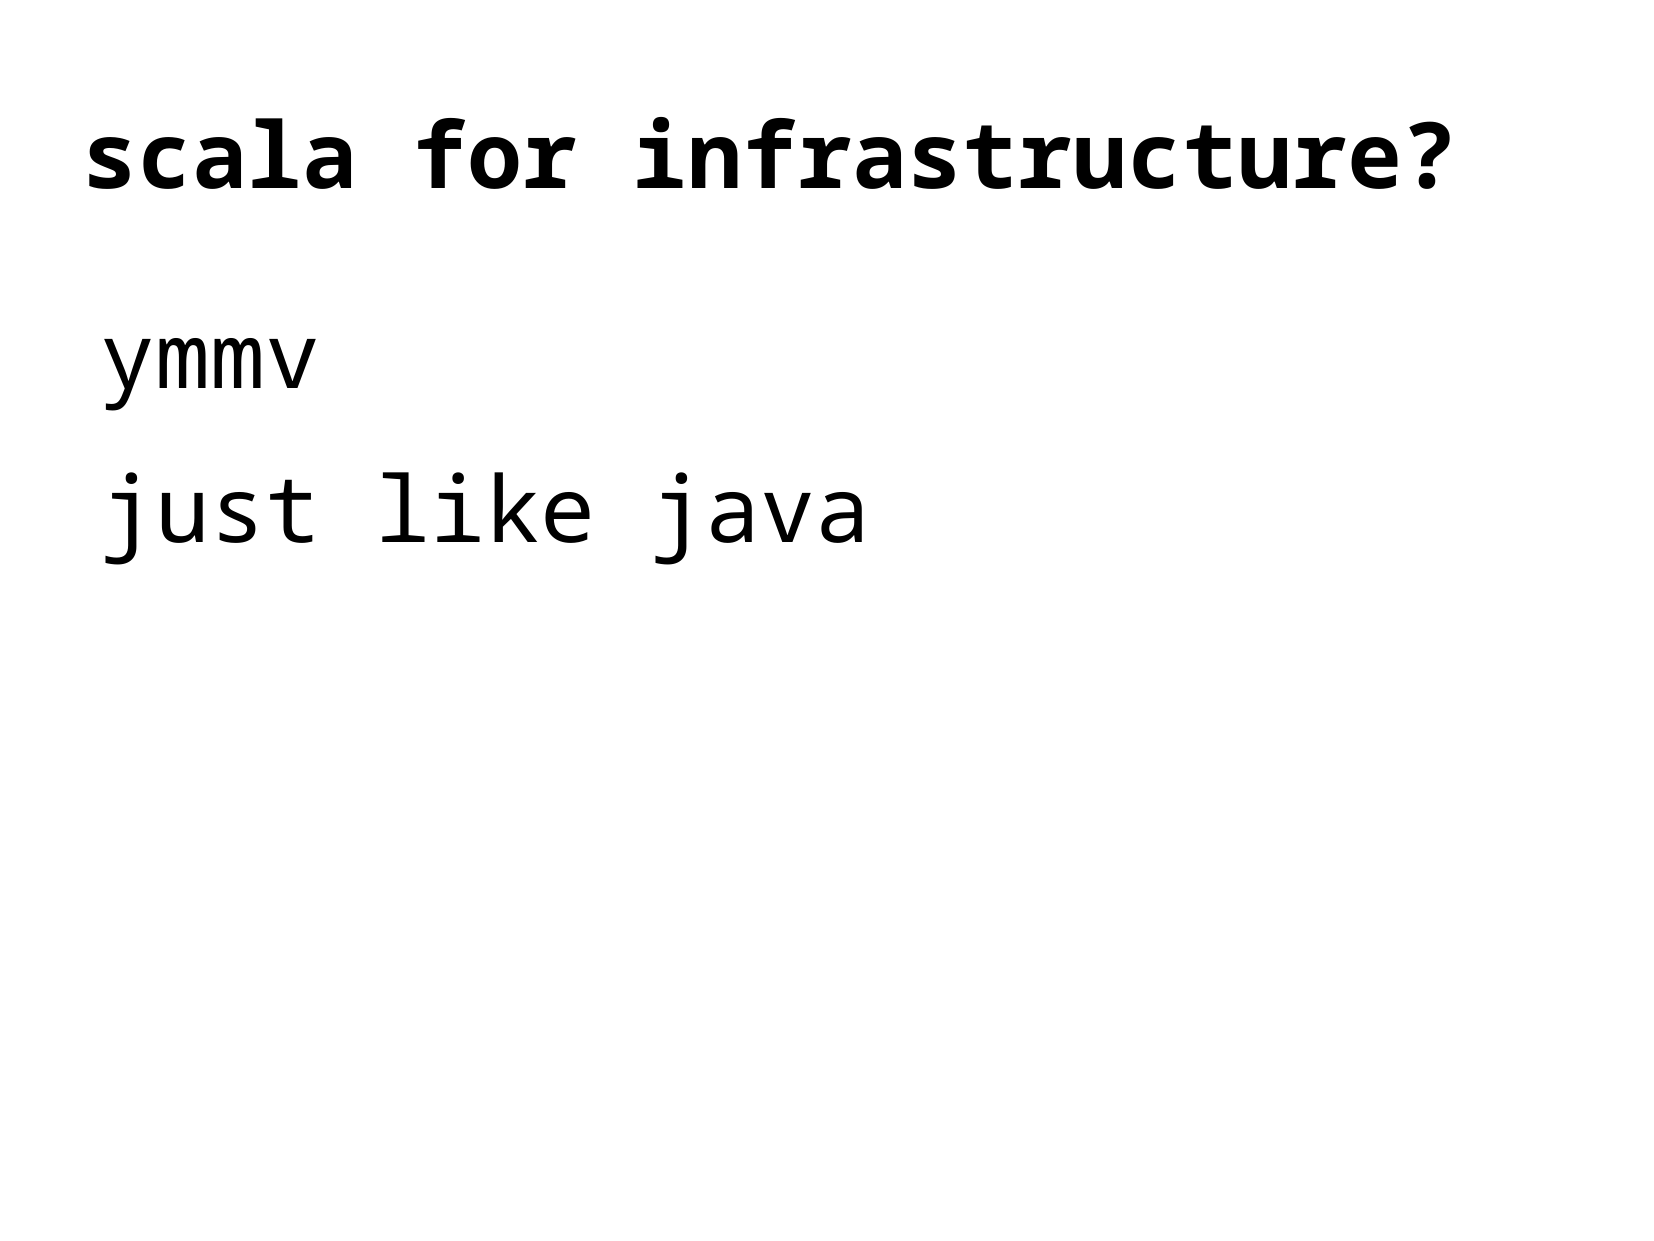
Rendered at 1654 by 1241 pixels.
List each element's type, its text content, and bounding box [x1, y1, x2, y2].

list ymmv just like java [82, 290, 1571, 1094]
title scala for infrastructure? [82, 49, 1571, 257]
